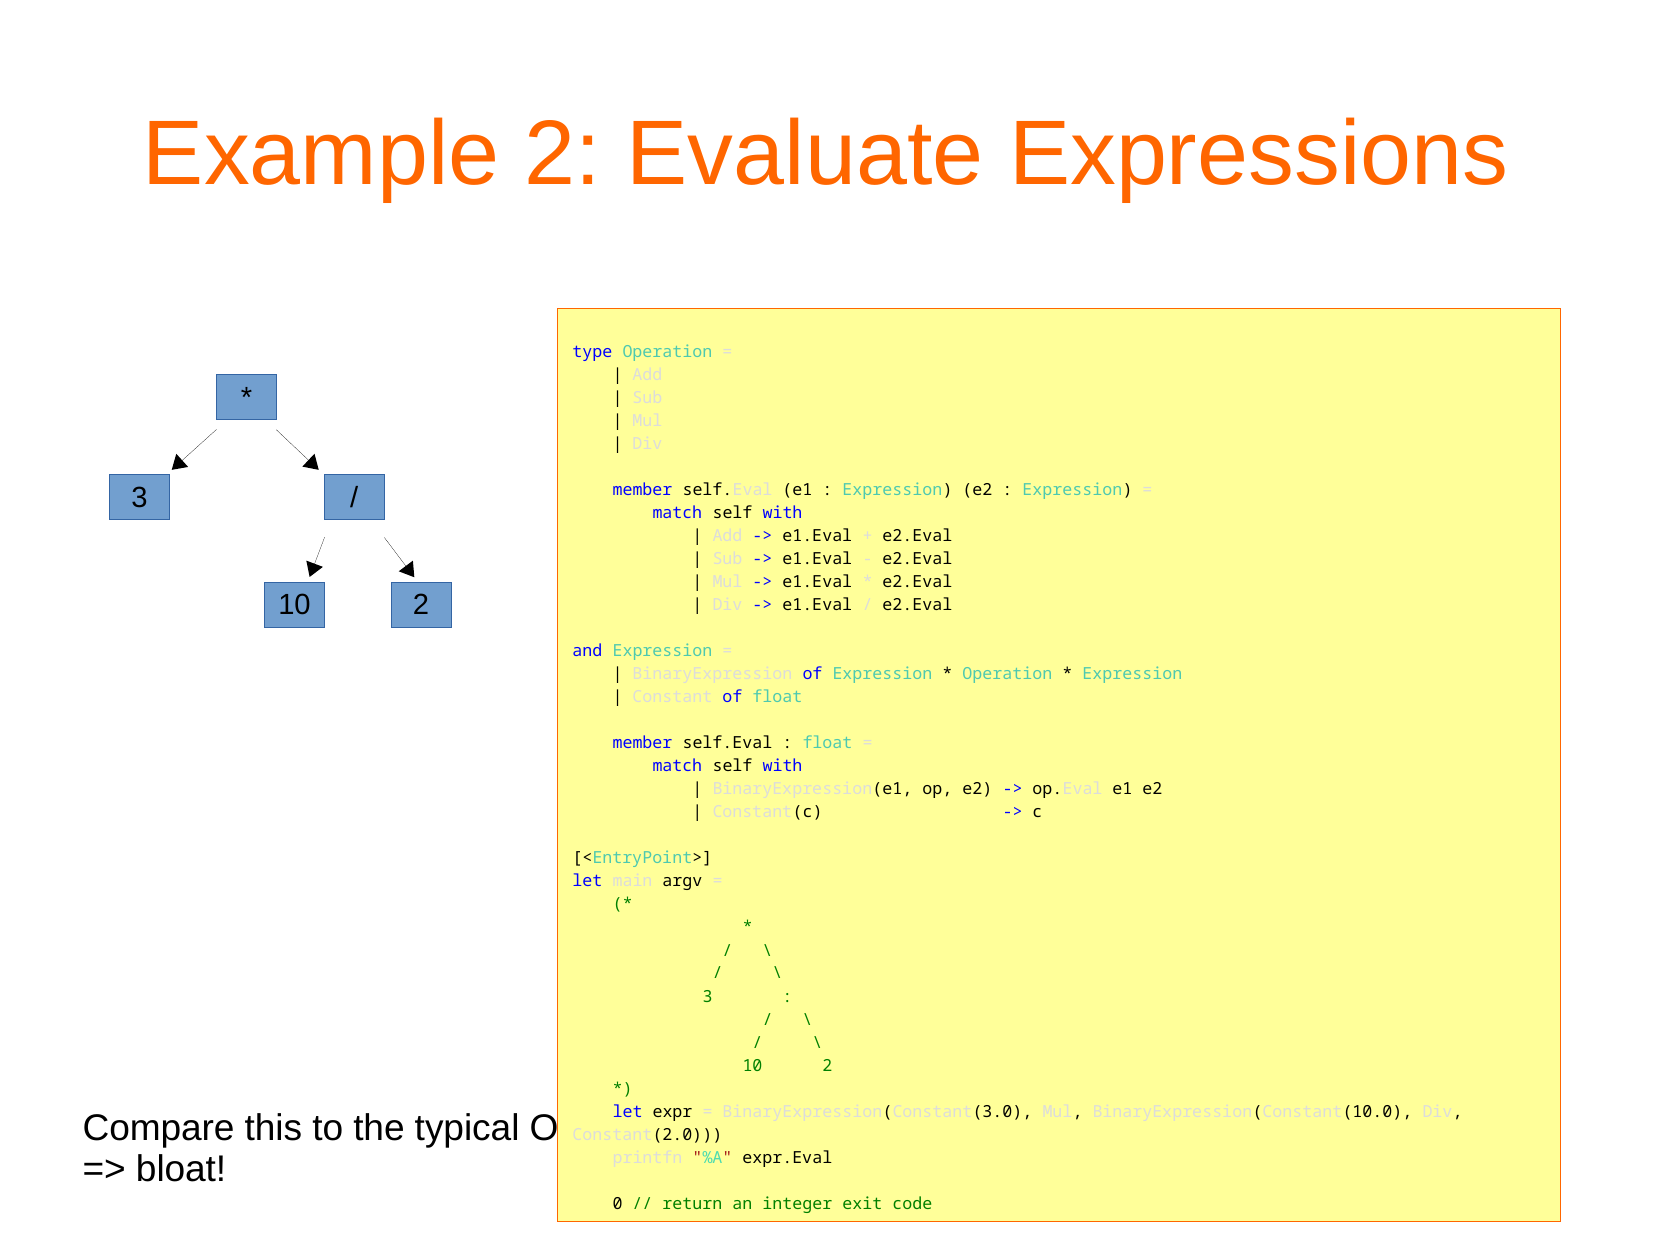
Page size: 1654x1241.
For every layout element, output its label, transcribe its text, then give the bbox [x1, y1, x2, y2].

text_box type Operation = | Add | Sub | Mul | Div member self.Eval (e1 : Expression) (e2 : Expression) = match self with | Add -> e1.Eval + e2.Eval | Sub -> e1.Eval - e2.Eval | Mul -> e1.Eval * e2.Eval | Div -> e1.Eval / e2.Eval and Expression = | BinaryExpression of Expression * Operation * Expression | Constant of float member self.Eval : float = match self with | BinaryExpression(e1, op, e2) -> op.Eval e1 e2 | Constant(c) -> c [<EntryPoint>] let main argv = (* * / \ / \ 3 : / \ / \ 10 2 *) let expr = BinaryExpression(Constant(3.0), Mul, BinaryExpression(Constant(10.0), Div, Constant(2.0))) printfn "%A" expr.Eval 0 // return an integer exit code [557, 308, 1561, 1084]
text_box * [216, 374, 277, 420]
text_box / [324, 474, 385, 520]
text_box 3 [109, 474, 170, 520]
title Example 2: Evaluate Expressions [82, 49, 1571, 257]
list Compare this to the typical OO approach of using interfaces, derived classes and the like. => bloat! [82, 290, 1571, 1199]
text_box 2 [391, 582, 452, 628]
text_box 10 [264, 582, 325, 628]
